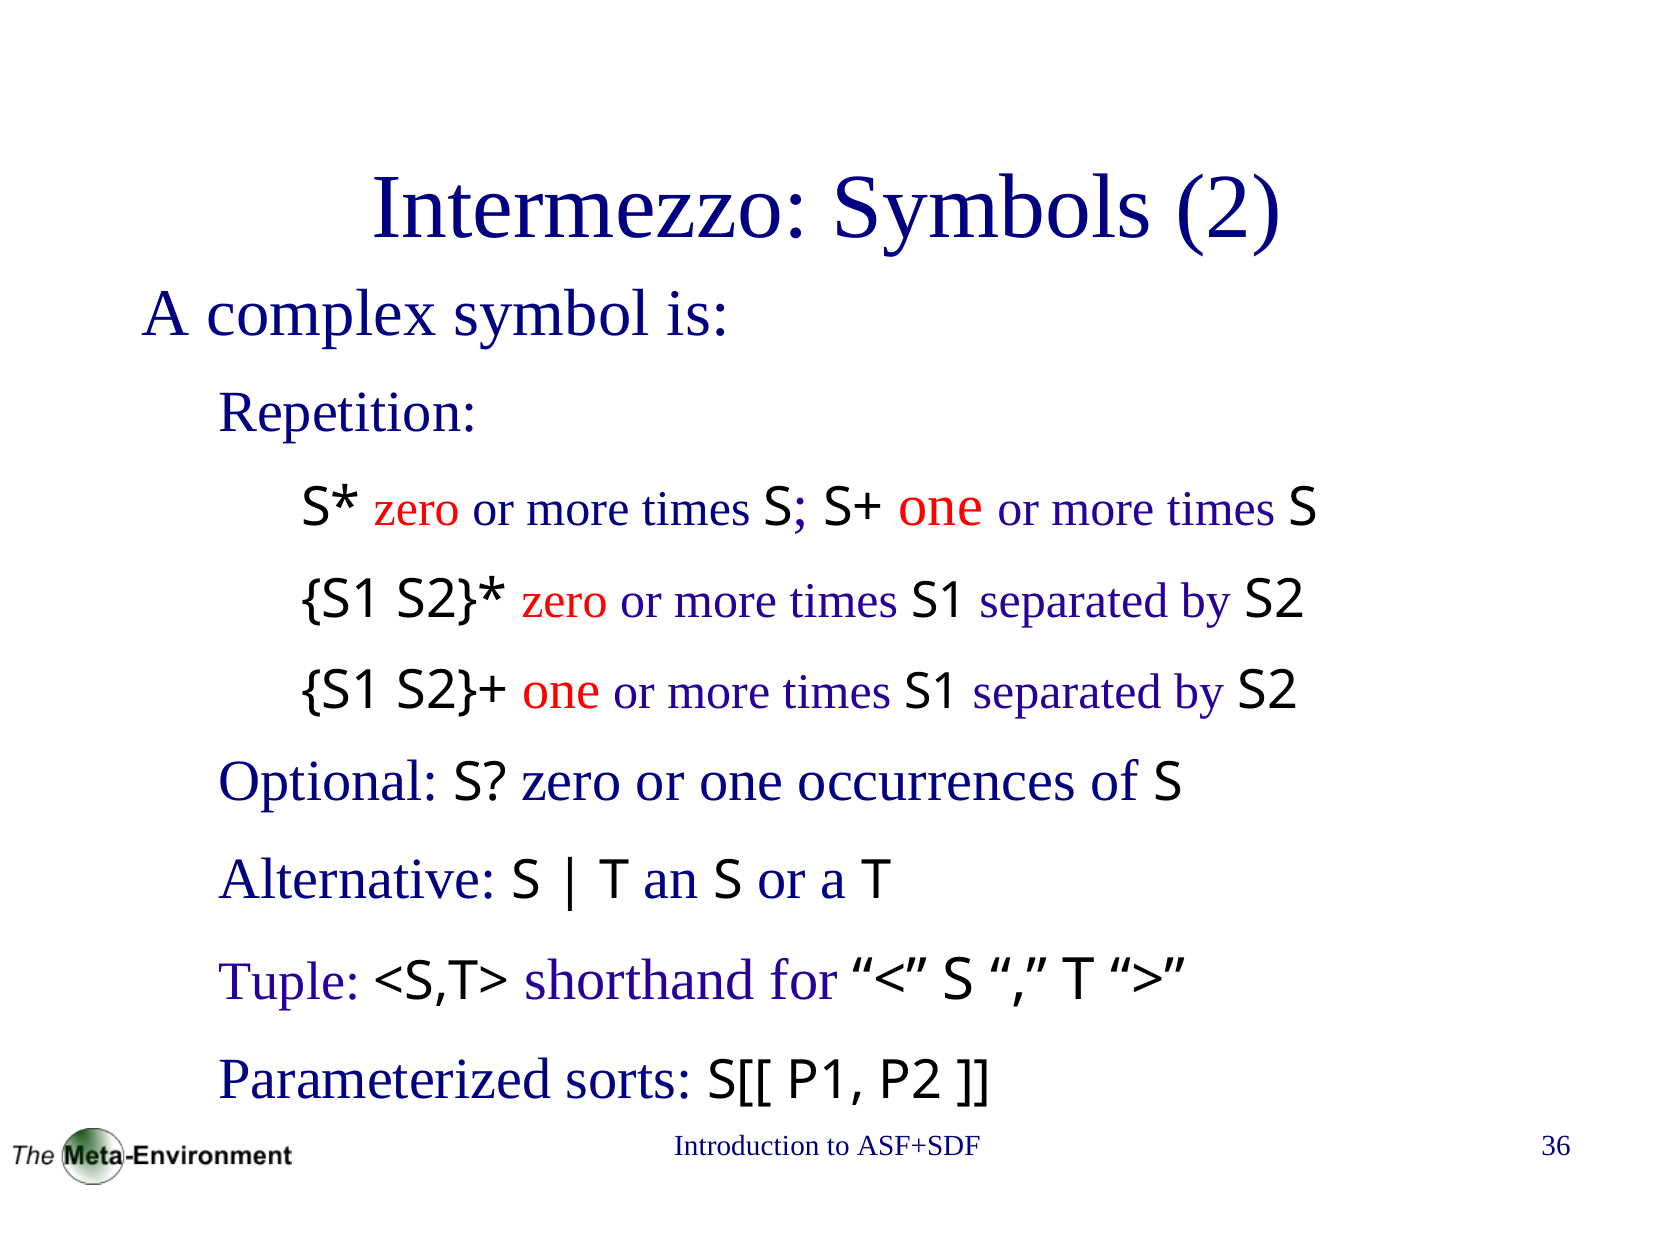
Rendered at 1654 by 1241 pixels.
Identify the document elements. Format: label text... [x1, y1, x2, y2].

title Intermezzo: Symbols (2) [121, 102, 1534, 311]
list A complex symbol is: Repetition: S* zero or more times S; S+ one or more times S {S1 S2}* zero or more times S1 separated by S2 {S1 S2}+ one or more times S1 separated by S2 Optional: S? zero or one occurrences of S Alternative: S | T an S or a T Tuple: <S,T> shorthand for “<” S “,” T “>” Parameterized sorts: S[[ P1, P2 ]] [124, 275, 1537, 1134]
picture [13, 1128, 292, 1185]
